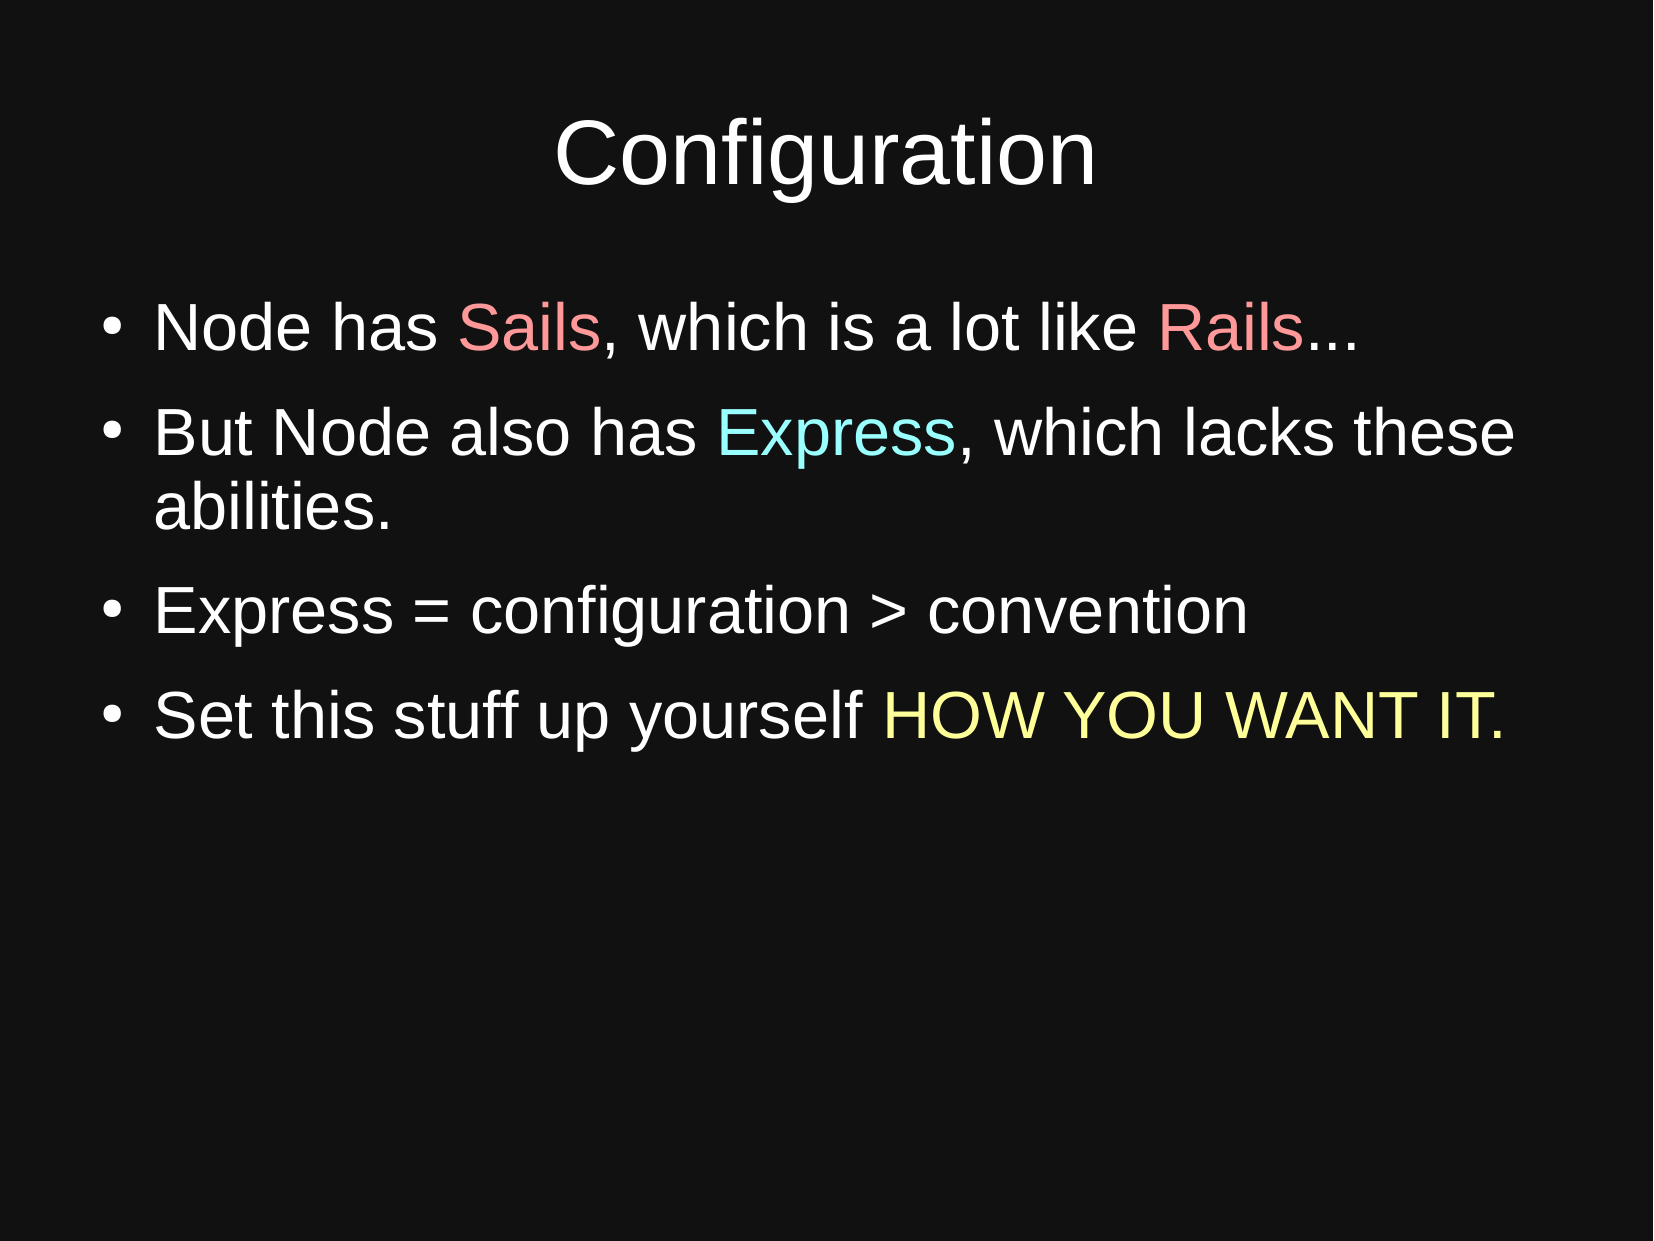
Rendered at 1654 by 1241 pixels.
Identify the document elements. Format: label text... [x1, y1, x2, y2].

list Node has Sails, which is a lot like Rails... But Node also has Express, which lacks these abilities. Express = configuration > convention Set this stuff up yourself HOW YOU WANT IT. [82, 290, 1571, 1010]
title Configuration [82, 49, 1571, 257]
